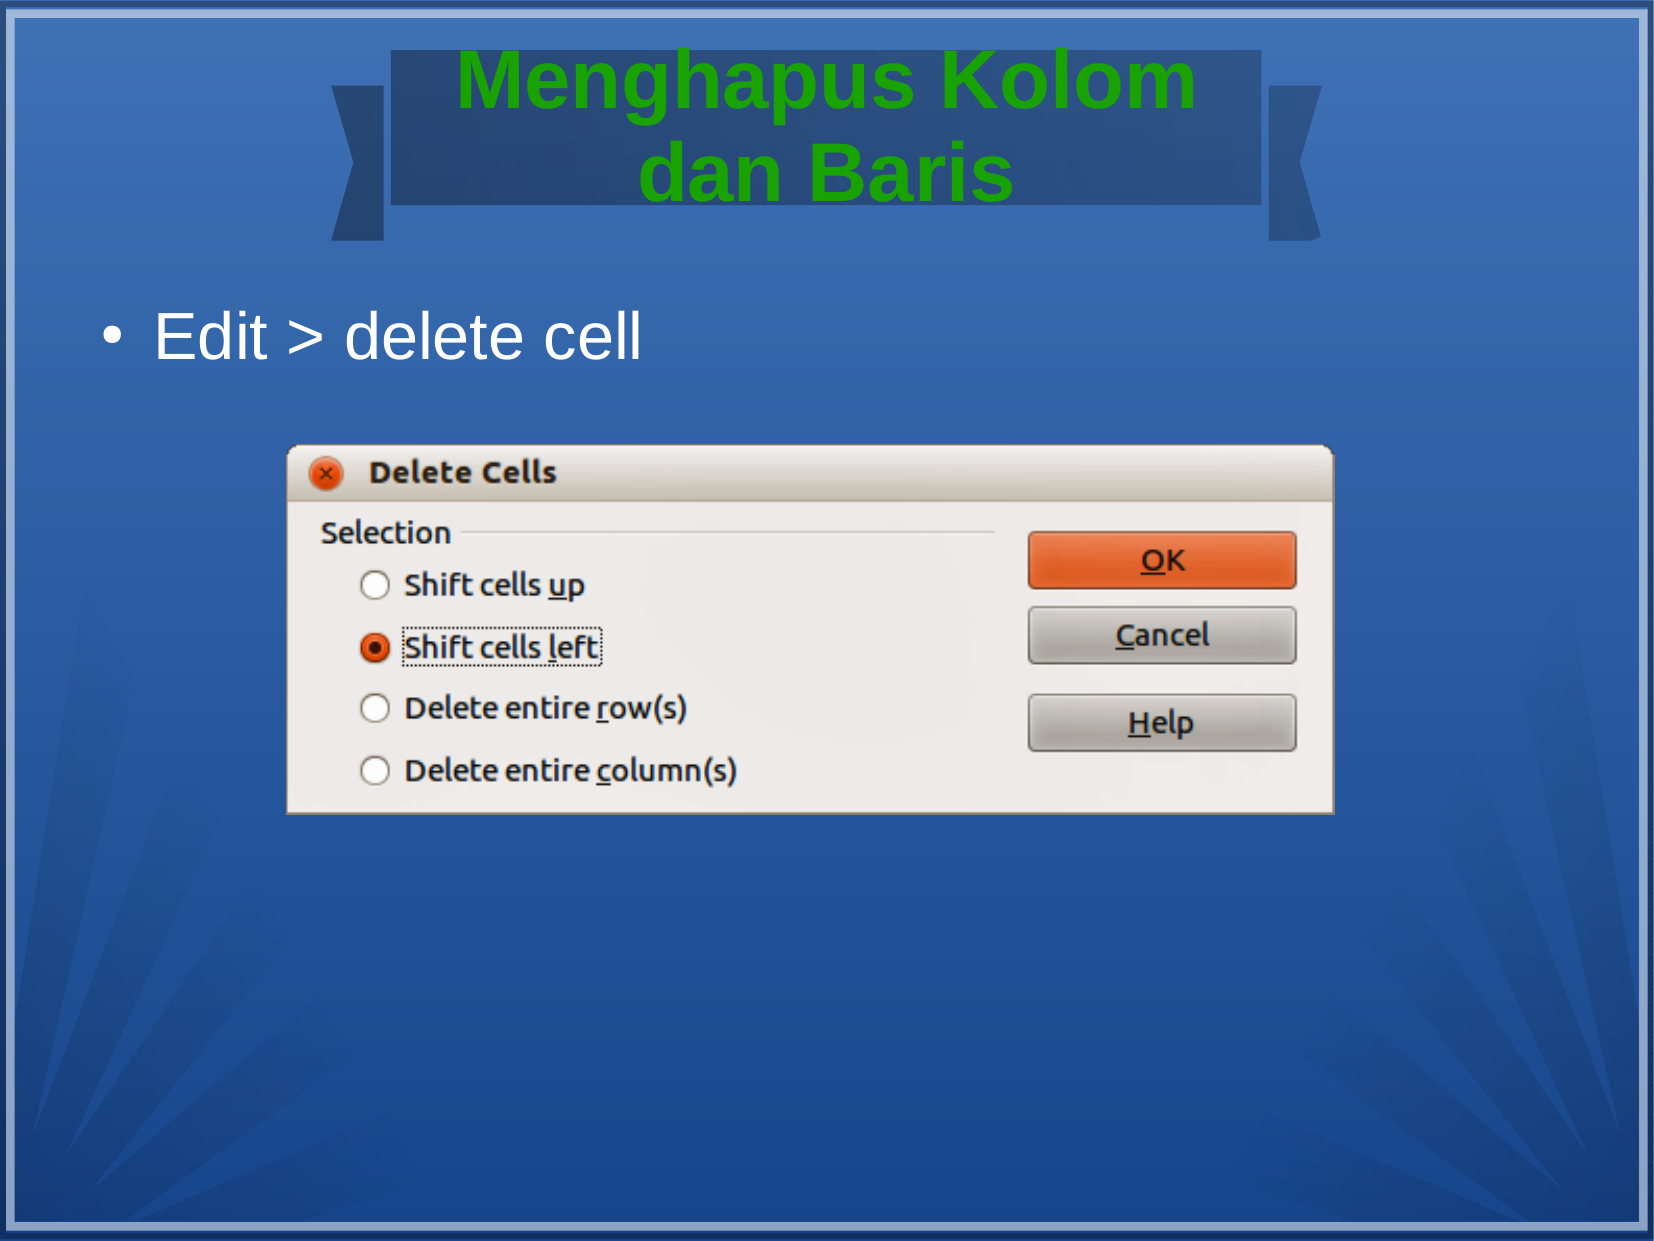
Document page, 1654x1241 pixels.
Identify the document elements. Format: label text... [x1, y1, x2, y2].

list Edit > delete cell [82, 299, 1571, 1241]
picture [286, 444, 1335, 815]
title Menghapus Kolom dan Baris [389, 32, 1264, 220]
